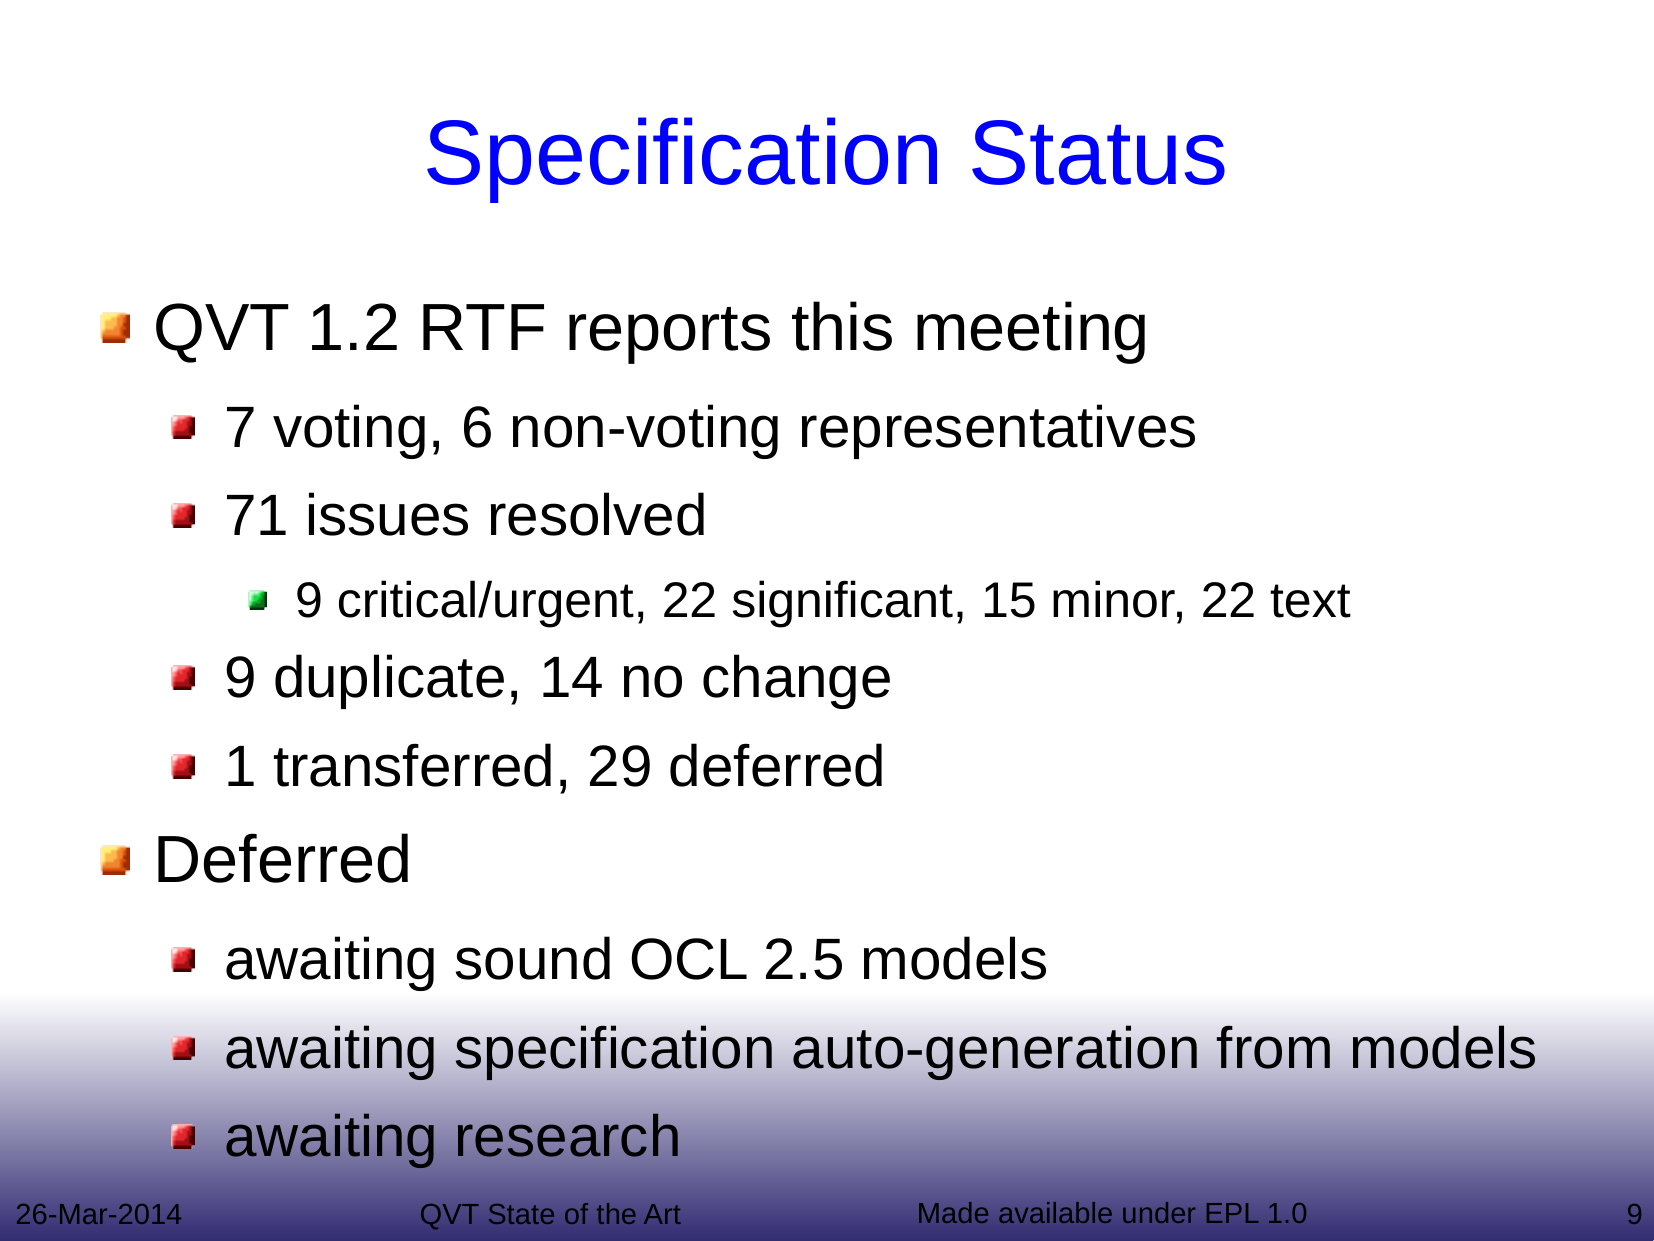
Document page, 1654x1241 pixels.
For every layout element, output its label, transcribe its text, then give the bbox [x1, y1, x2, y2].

list QVT 1.2 RTF reports this meeting 7 voting, 6 non-voting representatives 71 issues resolved 9 critical/urgent, 22 significant, 15 minor, 22 text 9 duplicate, 14 no change 1 transferred, 29 deferred Deferred awaiting sound OCL 2.5 models awaiting specification auto-generation from models awaiting research [82, 290, 1571, 1168]
title Specification Status [82, 49, 1571, 257]
